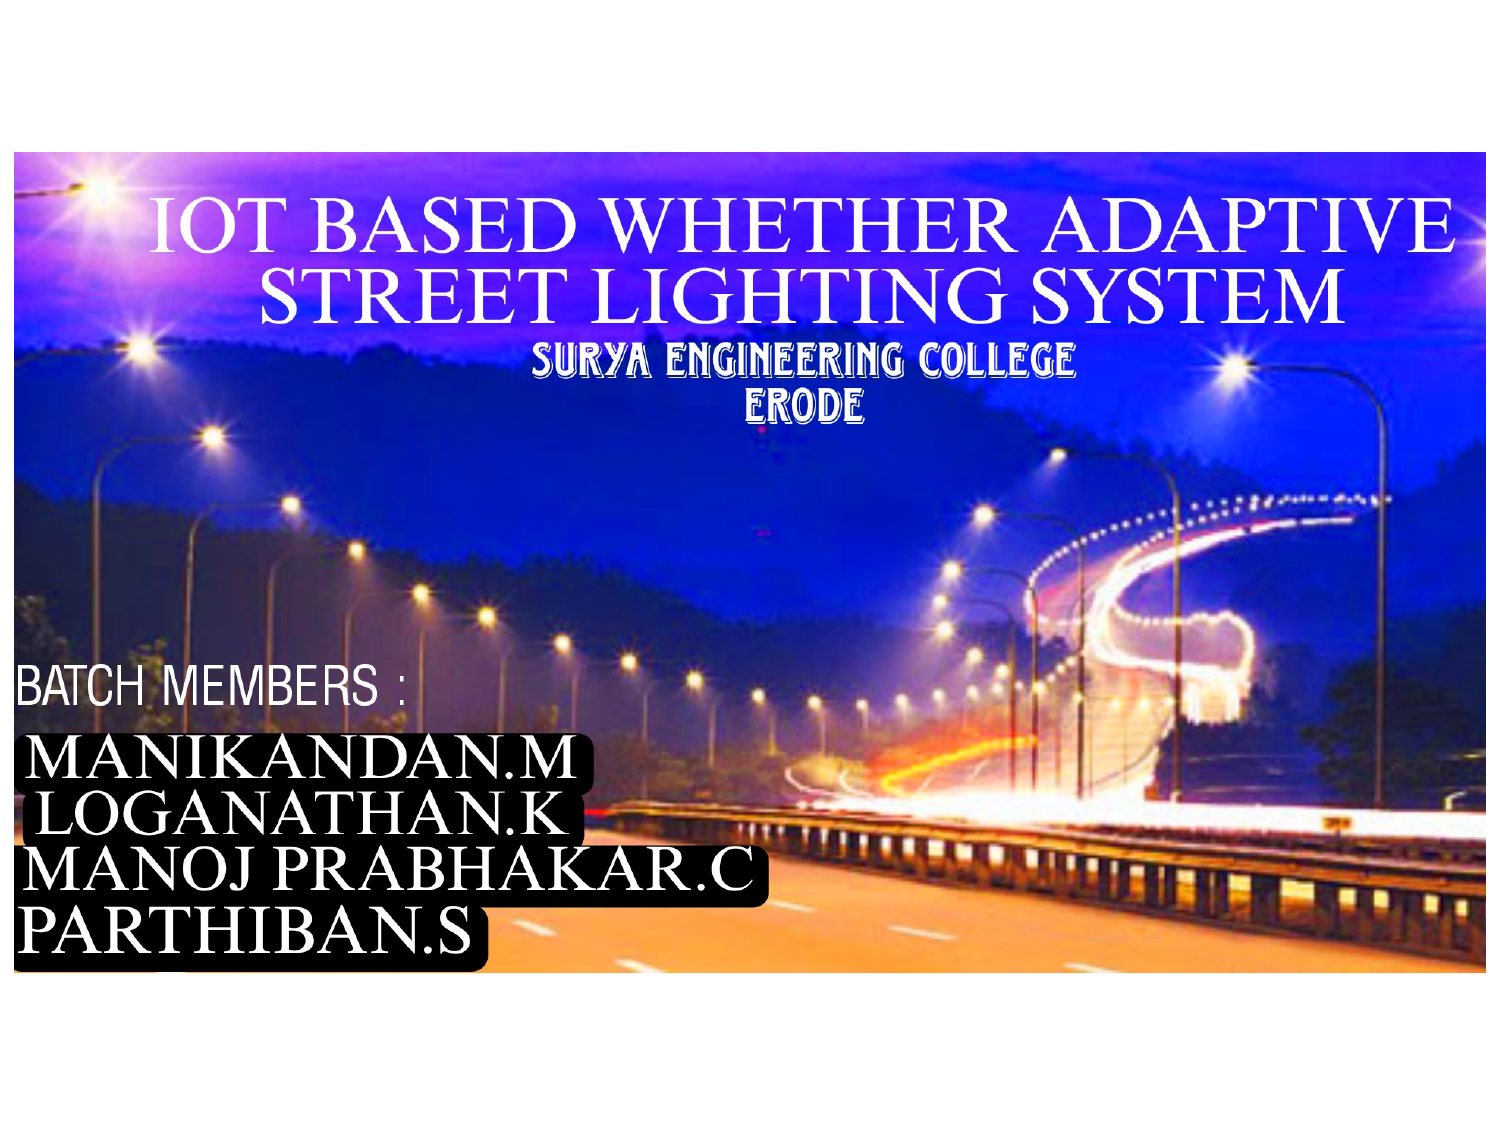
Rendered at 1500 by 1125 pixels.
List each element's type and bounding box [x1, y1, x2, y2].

picture [14, 152, 1486, 973]
